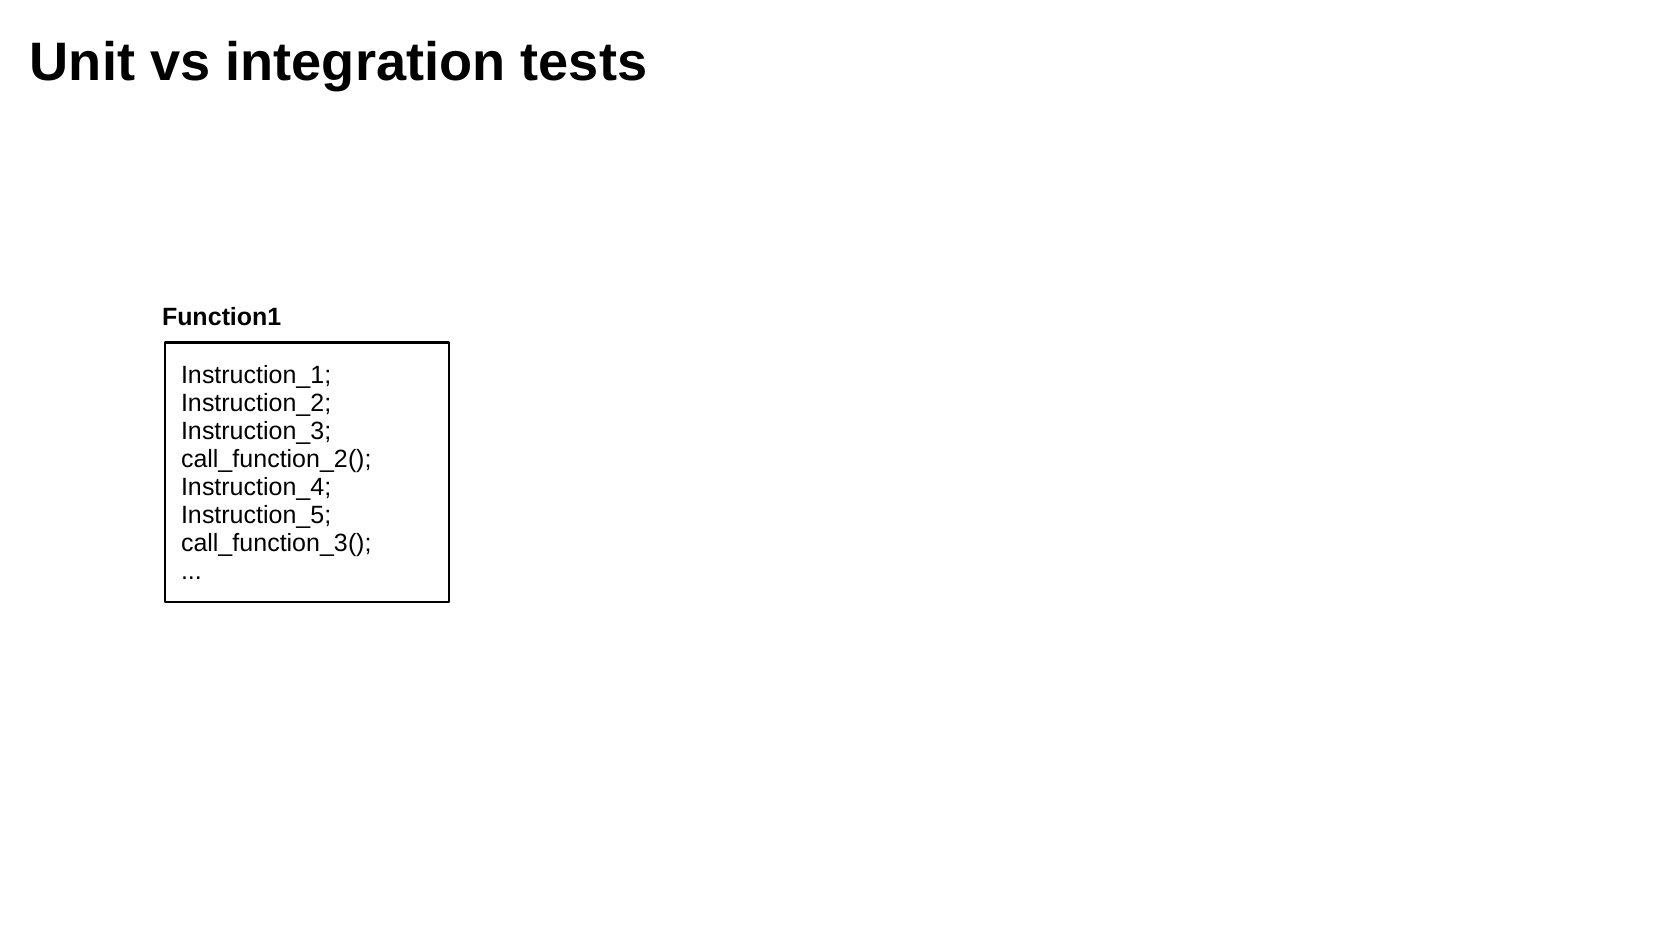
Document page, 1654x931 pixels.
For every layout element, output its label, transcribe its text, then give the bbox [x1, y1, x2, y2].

text_box Function1 [147, 295, 297, 339]
text_box Instruction_1; Instruction_2; Instruction_3; call_function_2(); Instruction_4; Instruction_5; call_function_3(); ... [165, 342, 449, 603]
text_box Unit vs integration tests [15, 23, 663, 99]
